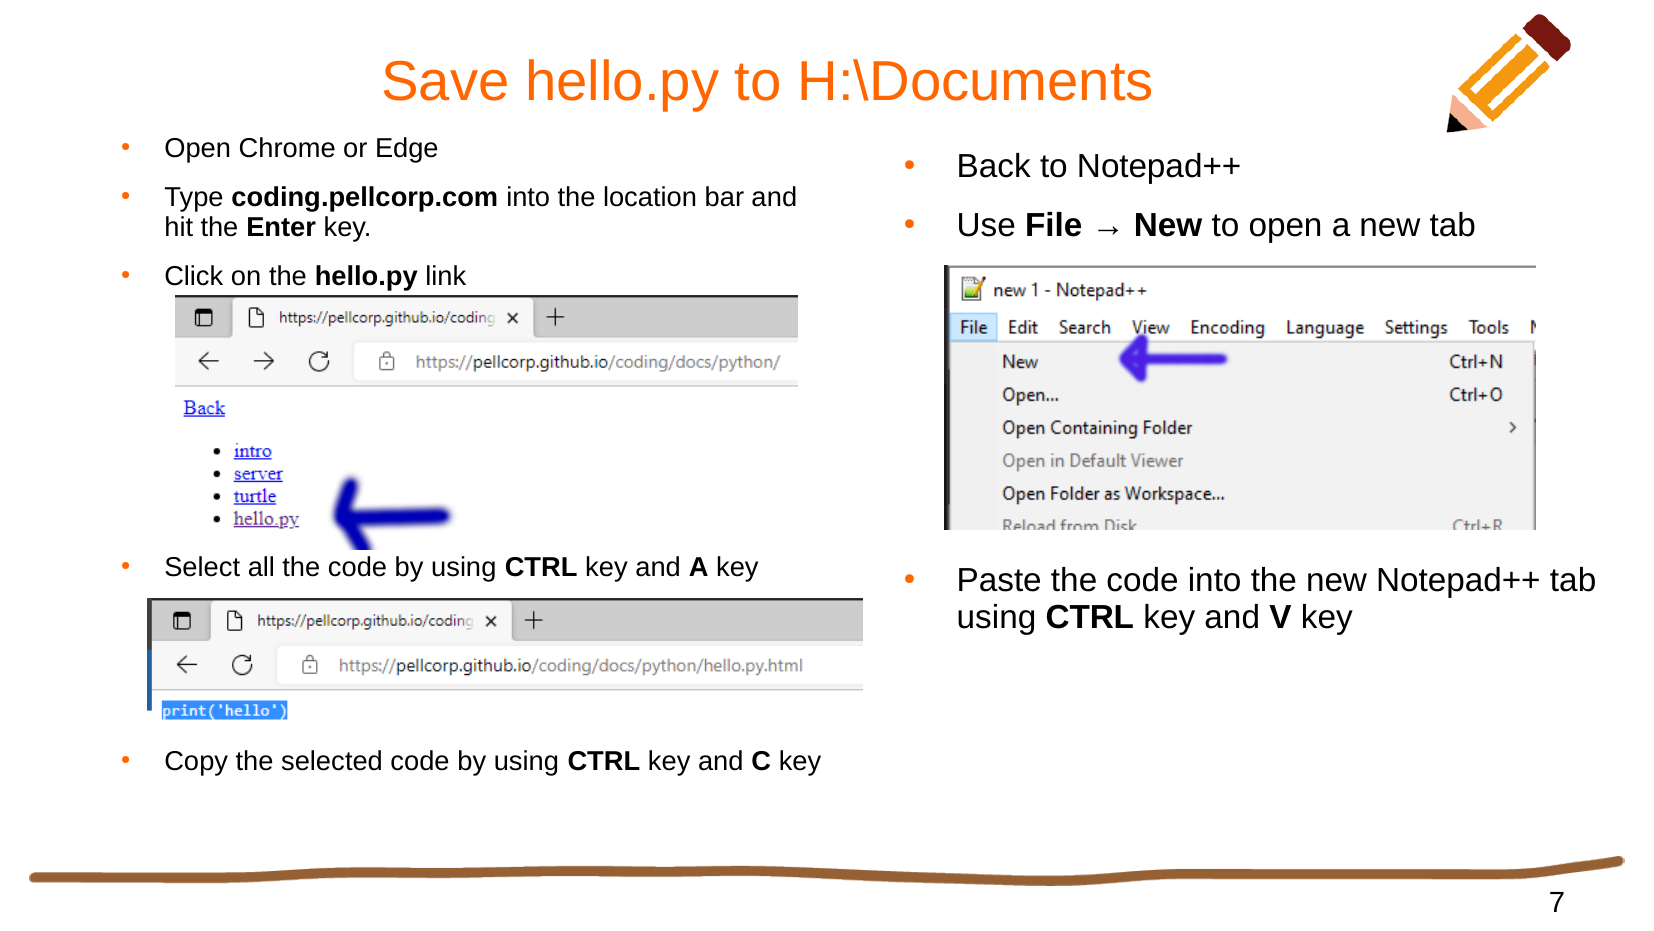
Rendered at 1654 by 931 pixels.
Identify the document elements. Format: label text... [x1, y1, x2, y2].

list Open Chrome or Edge Type coding.pellcorp.com into the location bar and hit the Enter key. Click on the hello.py link Select all the code by using CTRL key and A key Copy the selected code by using CTRL key and C key [106, 132, 827, 783]
picture [147, 598, 863, 745]
picture [944, 265, 1536, 530]
title Save hello.py to H:\Documents [88, 29, 1447, 133]
picture [1446, 14, 1571, 133]
picture [175, 295, 798, 550]
picture [29, 856, 1625, 886]
list Back to Notepad++ Use File → New to open a new tab Paste the code into the new Notepad++ tab using CTRL key and V key [885, 147, 1607, 798]
